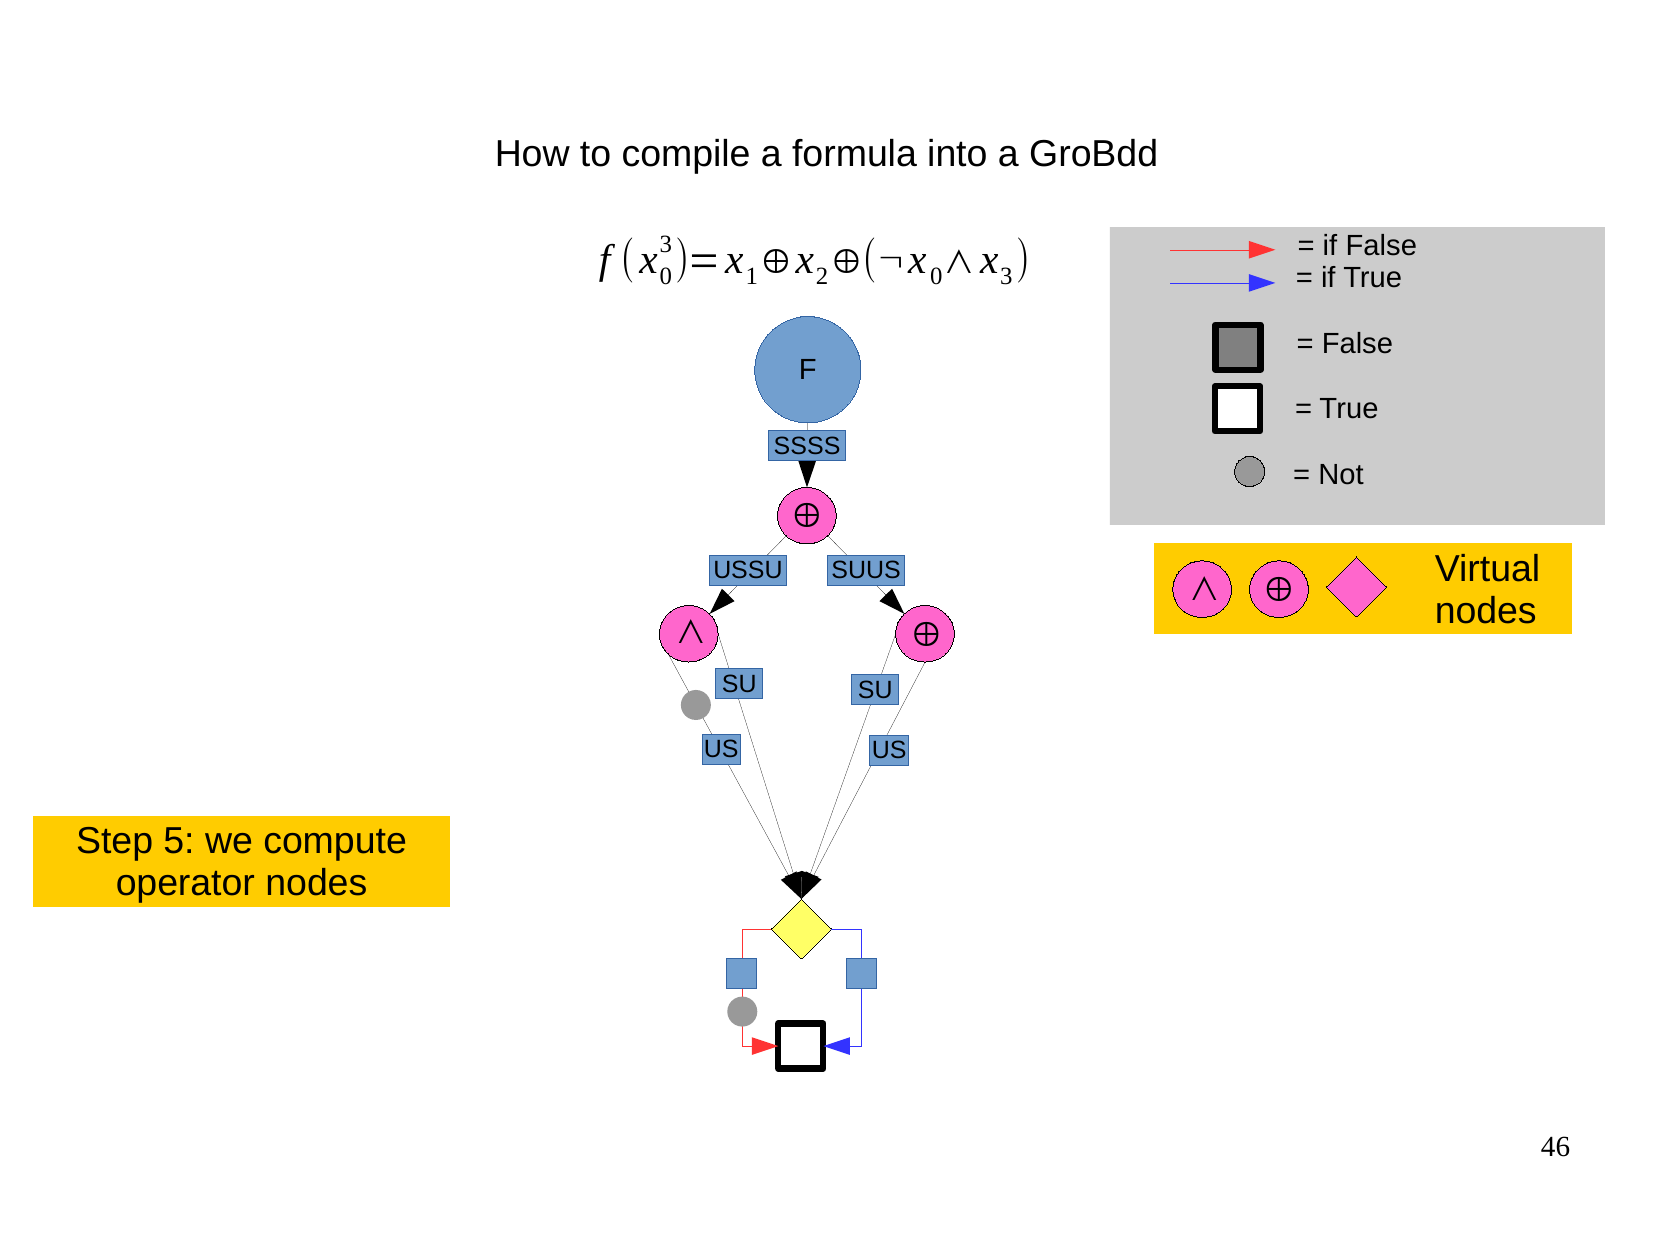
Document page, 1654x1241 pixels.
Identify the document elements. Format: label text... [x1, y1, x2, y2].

text_box [771, 899, 832, 959]
chart [902, 608, 950, 655]
chart [668, 606, 716, 653]
text_box = if False = if True = False = True = Not [1109, 227, 1605, 525]
text_box US [702, 734, 741, 765]
text_box [787, 537, 826, 544]
text_box US [869, 735, 909, 766]
text_box [1215, 386, 1261, 432]
text_box [777, 500, 782, 531]
text_box [669, 653, 711, 663]
title How to compile a formula into a GroBdd [82, 49, 1571, 257]
chart [782, 490, 830, 537]
chart [1254, 563, 1302, 610]
chart [1181, 563, 1229, 610]
text_box [726, 958, 757, 989]
text_box [727, 996, 758, 1027]
text_box SSSS [768, 430, 846, 461]
text_box [895, 616, 902, 652]
text_box SUUS [827, 555, 905, 586]
text_box SU [851, 674, 899, 705]
text_box F [754, 316, 861, 423]
text_box [778, 1023, 824, 1069]
text_box [830, 498, 837, 533]
text_box SU [715, 668, 763, 699]
text_box [659, 613, 668, 654]
text_box USSU [709, 555, 787, 586]
text_box Virtual nodes [1420, 540, 1571, 639]
text_box [846, 958, 877, 989]
text_box Step 5: we compute operator nodes [33, 816, 450, 907]
text_box [1154, 543, 1420, 634]
text_box [905, 655, 945, 662]
text_box [1215, 324, 1261, 370]
text_box [950, 619, 955, 649]
chart [590, 257, 1036, 289]
text_box [1234, 456, 1265, 487]
text_box [680, 689, 711, 721]
